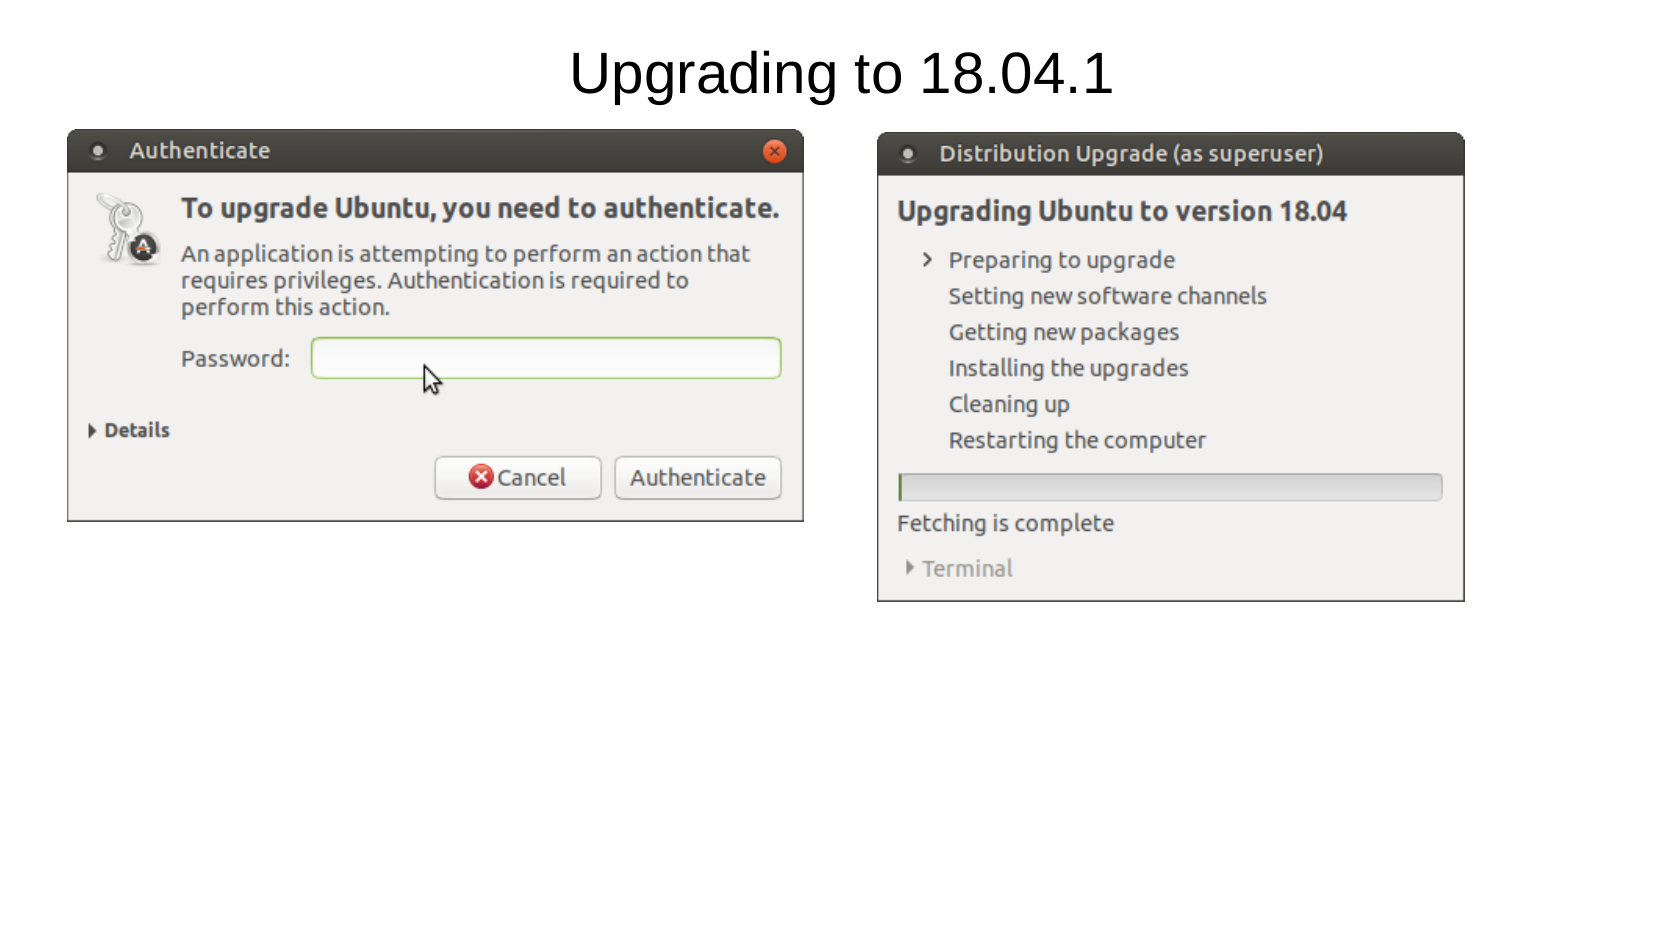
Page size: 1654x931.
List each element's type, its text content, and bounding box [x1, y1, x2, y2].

picture [67, 129, 804, 523]
picture [877, 132, 1465, 602]
title Upgrading to 18.04.1 [30, 8, 1621, 139]
